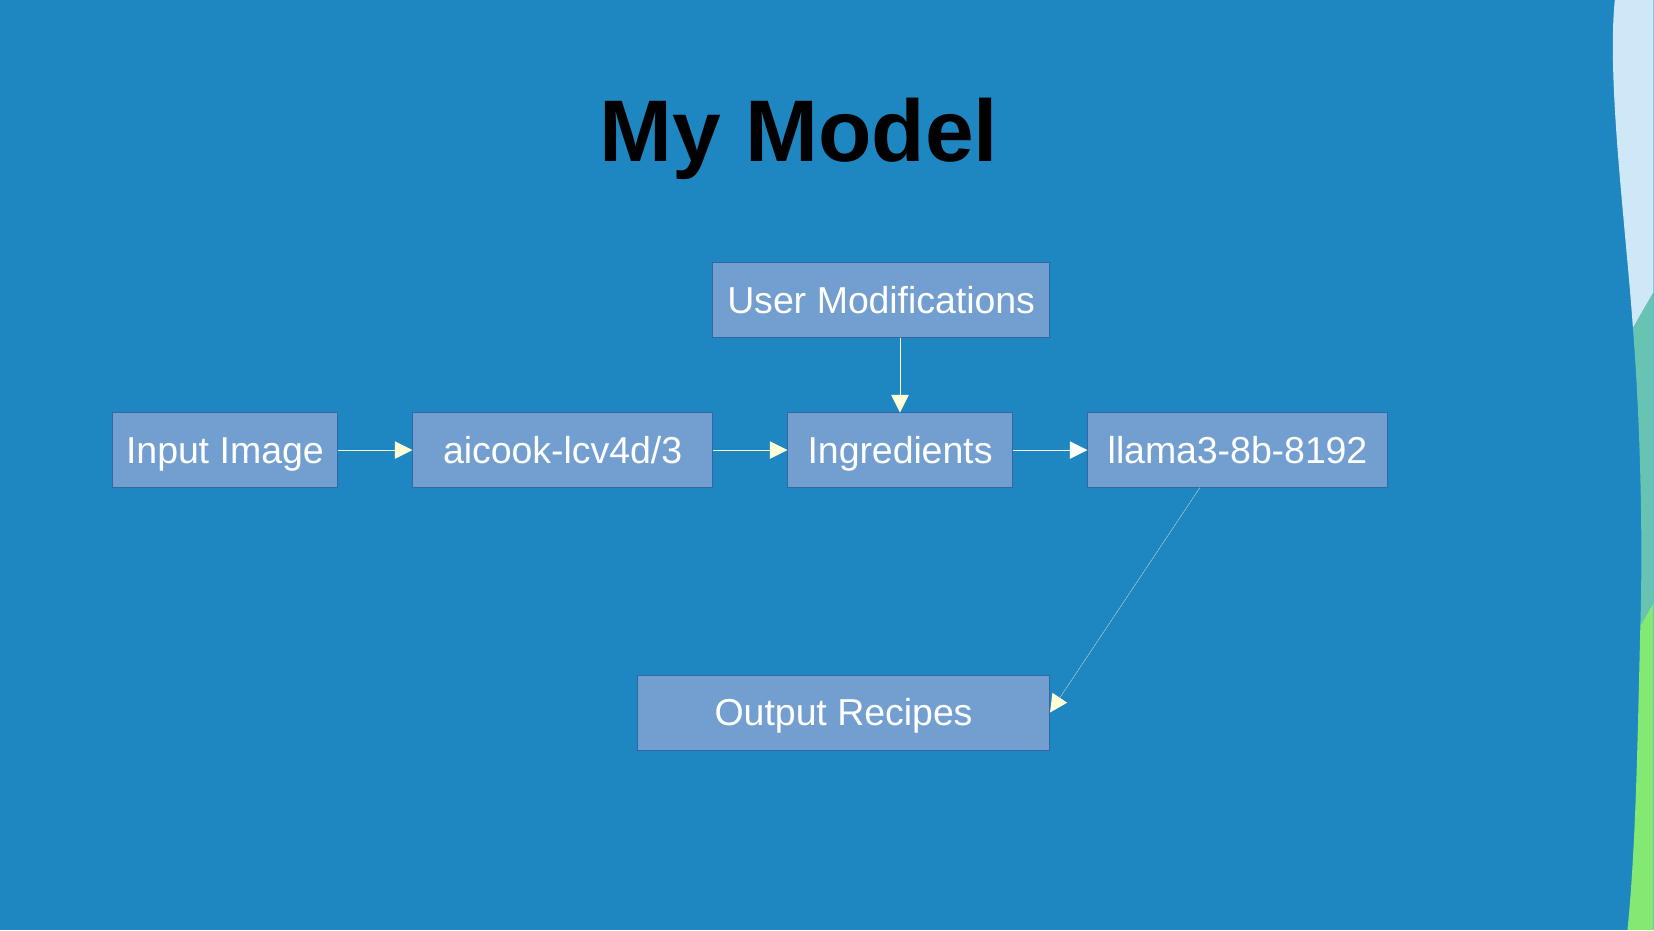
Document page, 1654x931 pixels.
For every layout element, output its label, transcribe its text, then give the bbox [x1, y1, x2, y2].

text_box aicook-lcv4d/3 [412, 412, 713, 488]
text_box Output Recipes [637, 675, 1050, 751]
text_box Ingredients [787, 412, 1013, 488]
text_box User Modifications [712, 262, 1050, 338]
text_box llama3-8b-8192 [1087, 412, 1388, 488]
text_box My Model [584, 75, 1013, 188]
text_box Input Image [112, 412, 338, 488]
